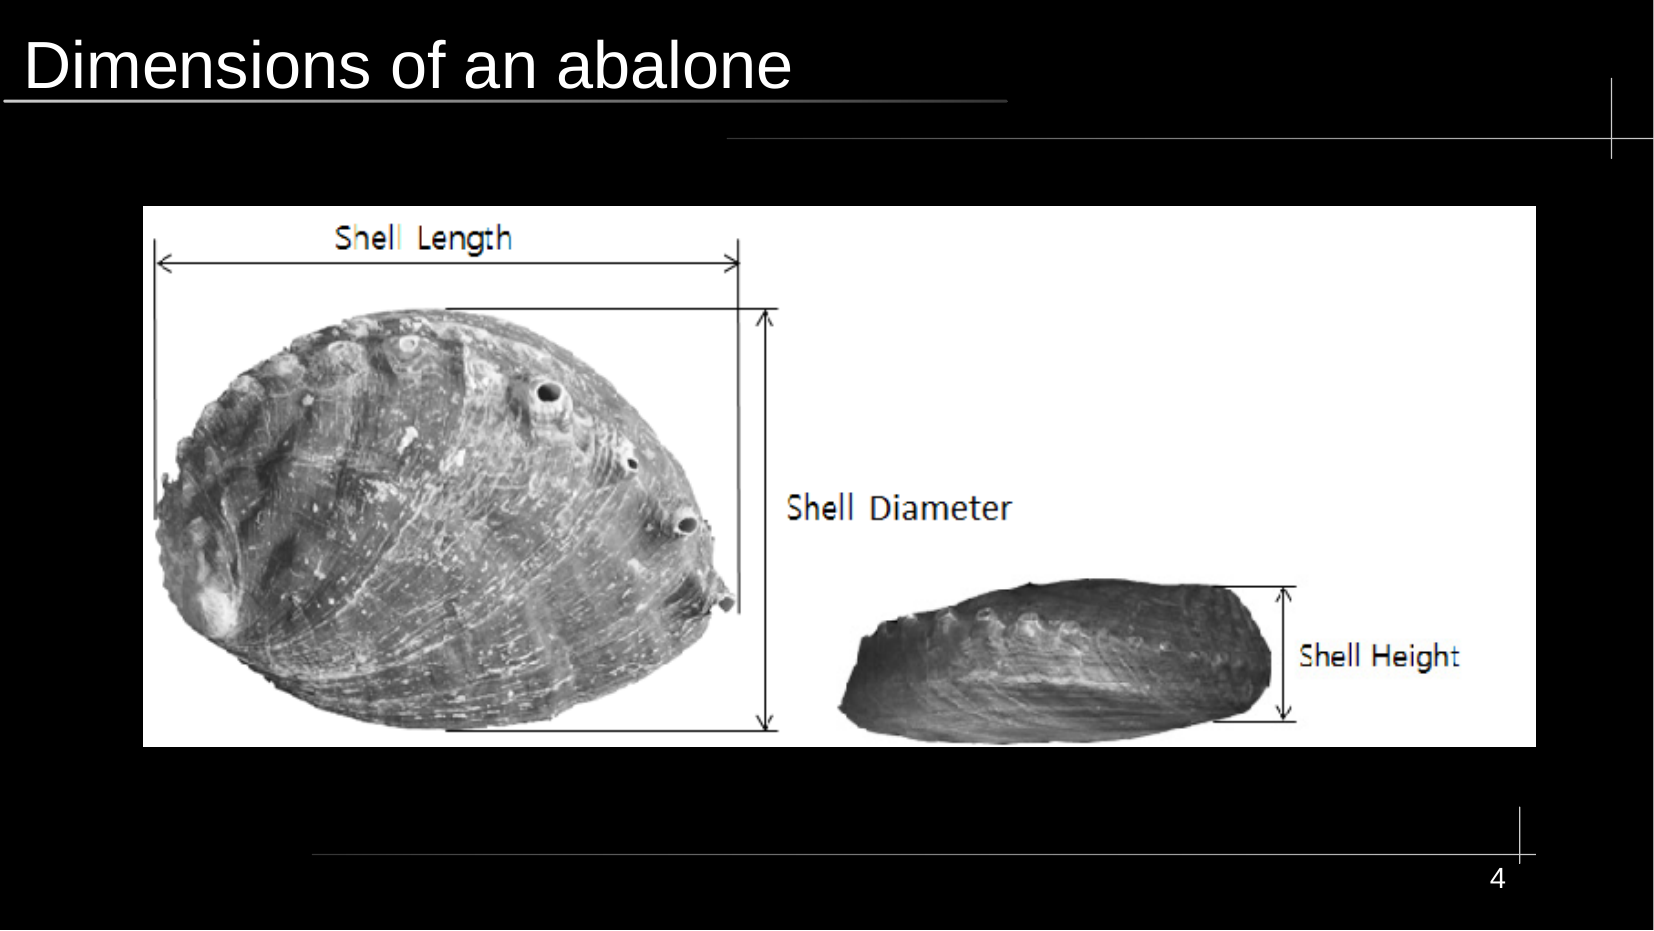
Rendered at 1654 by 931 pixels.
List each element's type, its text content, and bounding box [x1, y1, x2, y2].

title Dimensions of an abalone [23, 11, 1589, 119]
picture [143, 206, 1536, 747]
